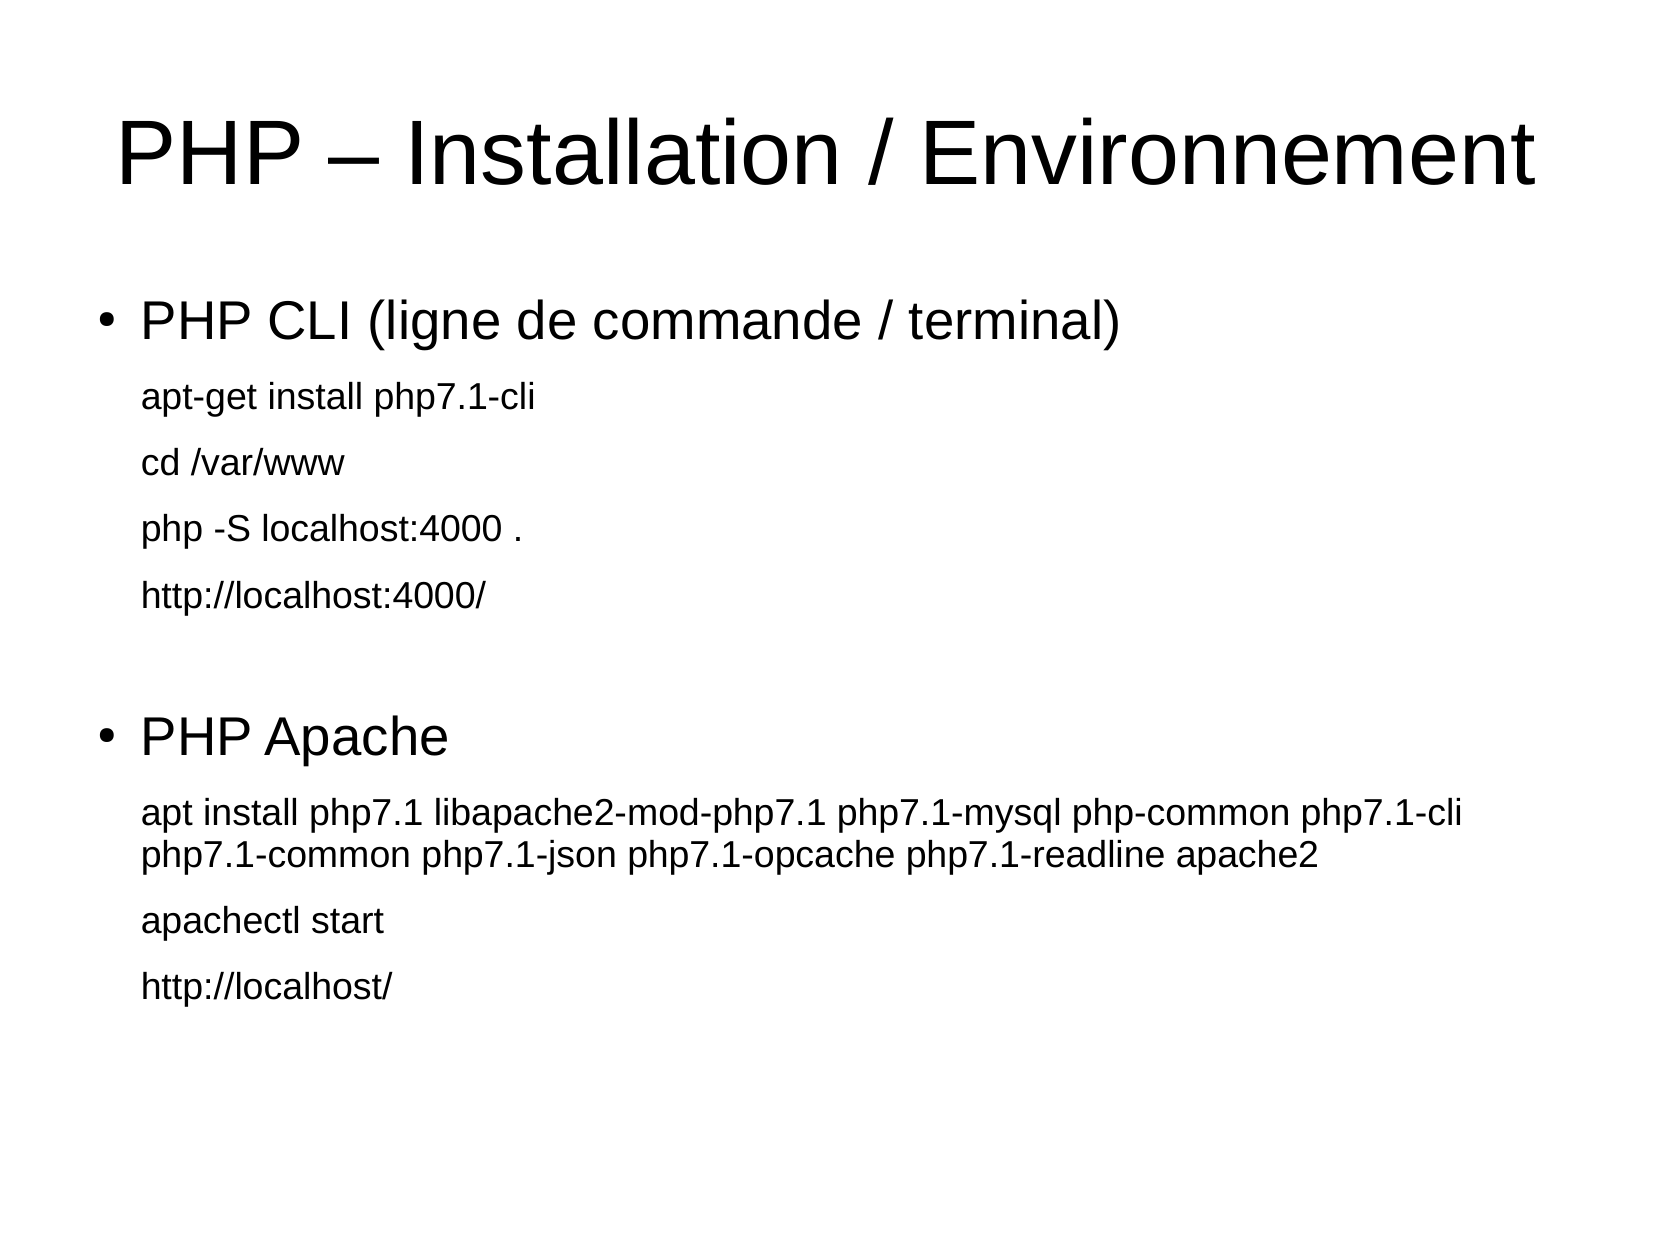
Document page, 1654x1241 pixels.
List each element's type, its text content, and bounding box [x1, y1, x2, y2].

title PHP – Installation / Environnement [82, 49, 1571, 257]
list PHP CLI (ligne de commande / terminal) apt-get install php7.1-cli cd /var/www php -S localhost:4000 . http://localhost:4000/ PHP Apache apt install php7.1 libapache2-mod-php7.1 php7.1-mysql php-common php7.1-cli php7.1-common php7.1-json php7.1-opcache php7.1-readline apache2 apachectl start http://localhost/ [82, 290, 1571, 1010]
